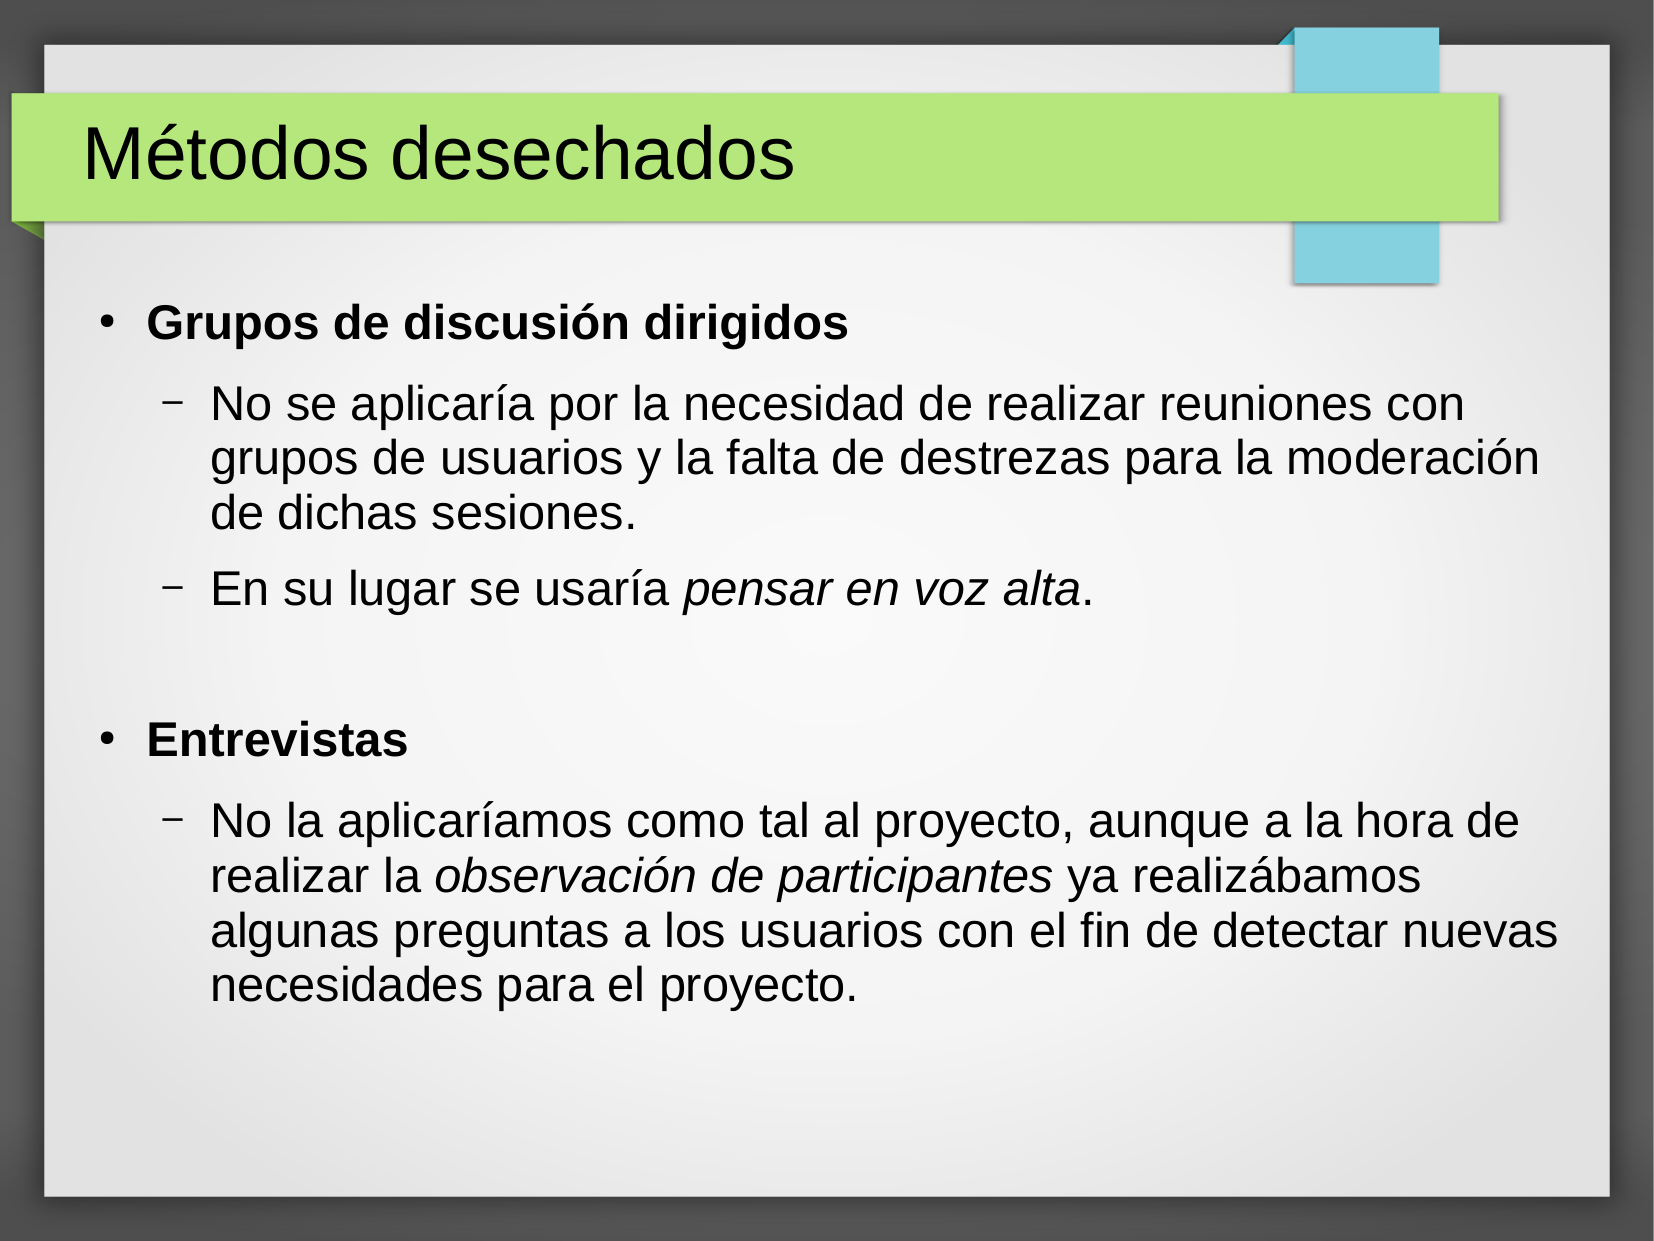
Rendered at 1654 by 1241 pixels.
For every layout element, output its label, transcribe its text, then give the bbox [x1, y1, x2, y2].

title Métodos desechados [82, 94, 1264, 213]
list Grupos de discusión dirigidos No se aplicaría por la necesidad de realizar reuniones con grupos de usuarios y la falta de destrezas para la moderación de dichas sesiones. En su lugar se usaría pensar en voz alta. Entrevistas No la aplicaríamos como tal al proyecto, aunque a la hora de realizar la observación de participantes ya realizábamos algunas preguntas a los usuarios con el fin de detectar nuevas necesidades para el proyecto. [82, 295, 1571, 1015]
picture [0, 0, 1654, 1241]
